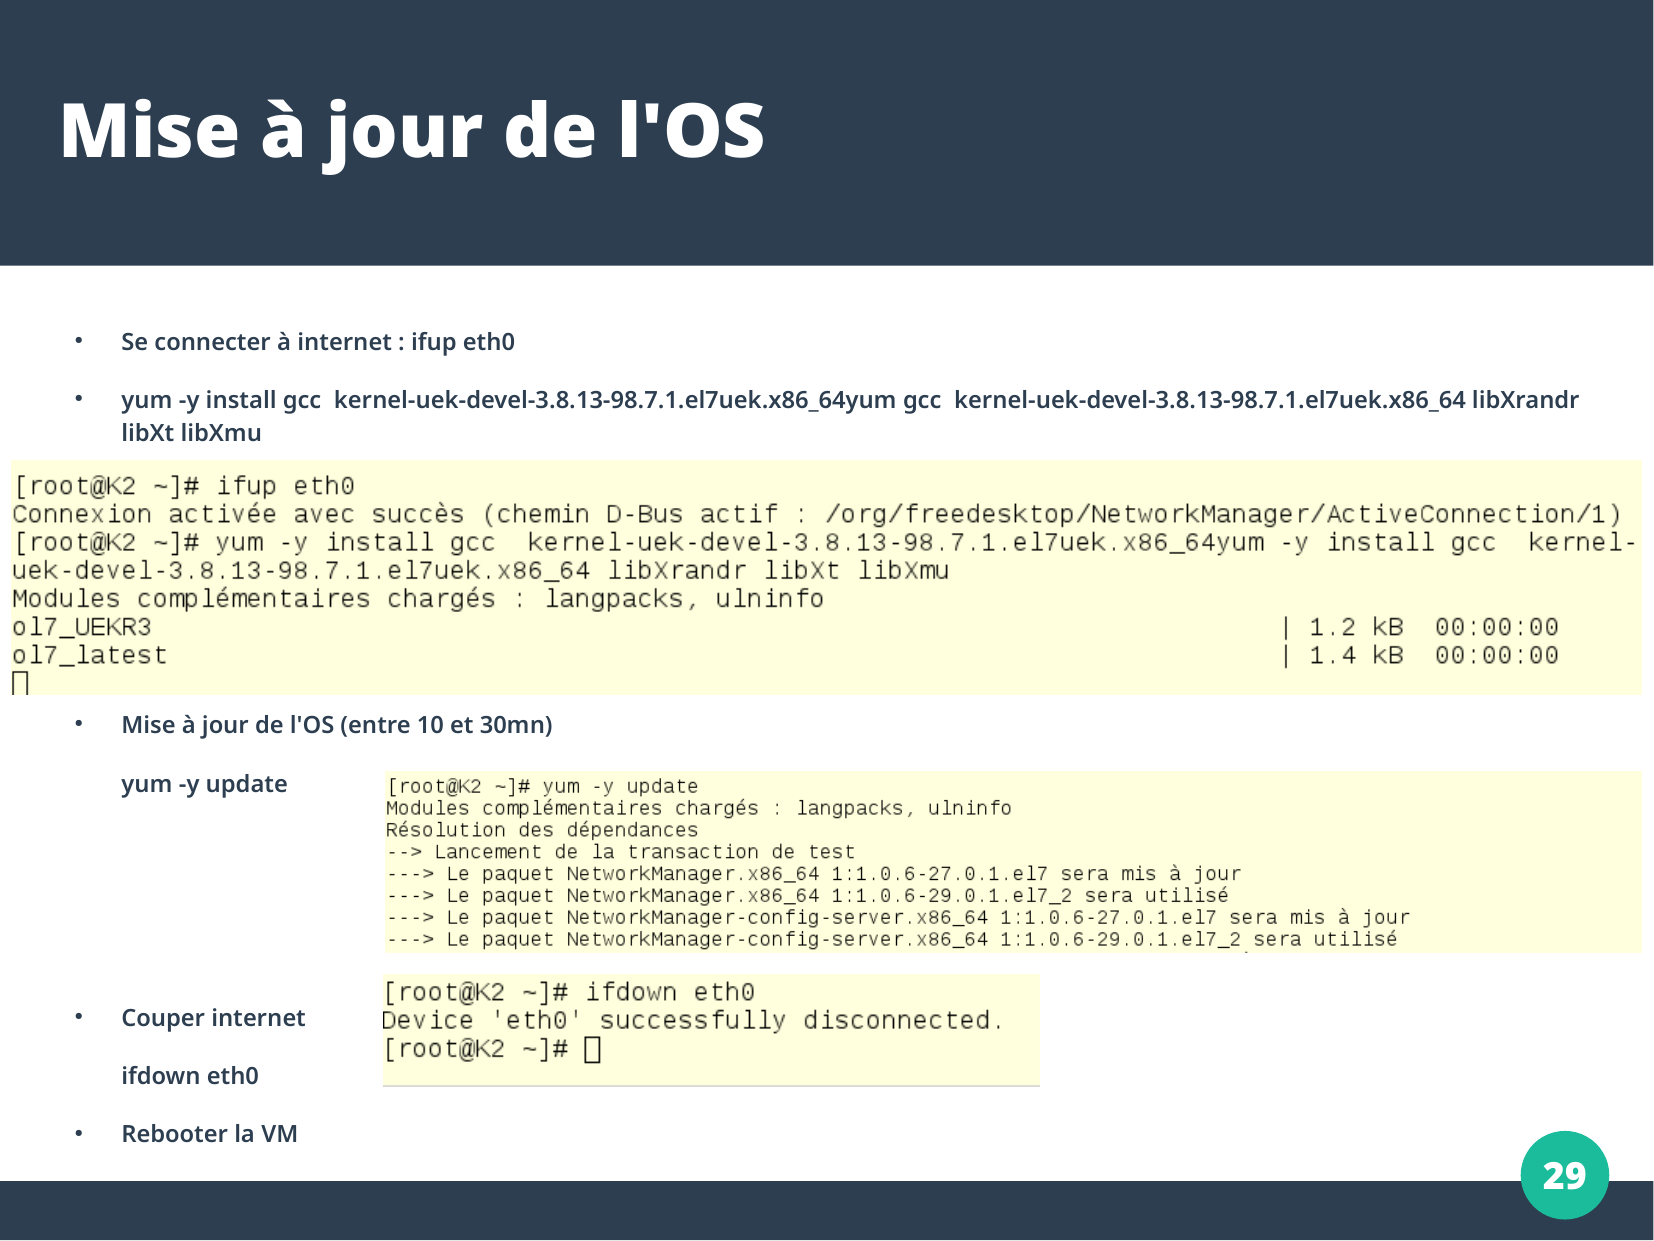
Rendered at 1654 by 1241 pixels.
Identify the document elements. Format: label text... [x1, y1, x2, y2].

picture [11, 460, 1642, 695]
list Se connecter à internet : ifup eth0 yum -y install gcc kernel-uek-devel-3.8.13-98.7.1.el7uek.x86_64yum gcc kernel-uek-devel-3.8.13-98.7.1.el7uek.x86_64 libXrandr libXt libXmu Mise à jour de l'OS (entre 10 et 30mn) yum -y update Couper internet ifdown eth0 Rebooter la VM [59, 695, 1595, 1152]
picture [385, 771, 1642, 953]
list Se connecter à internet : ifup eth0 yum -y install gcc kernel-uek-devel-3.8.13-98.7.1.el7uek.x86_64yum gcc kernel-uek-devel-3.8.13-98.7.1.el7uek.x86_64 libXrandr libXt libXmu Mise à jour de l'OS (entre 10 et 30mn) yum -y update Couper internet ifdown eth0 Rebooter la VM [59, 324, 1595, 460]
title Mise à jour de l'OS [59, 49, 1595, 207]
picture [383, 974, 1040, 1087]
